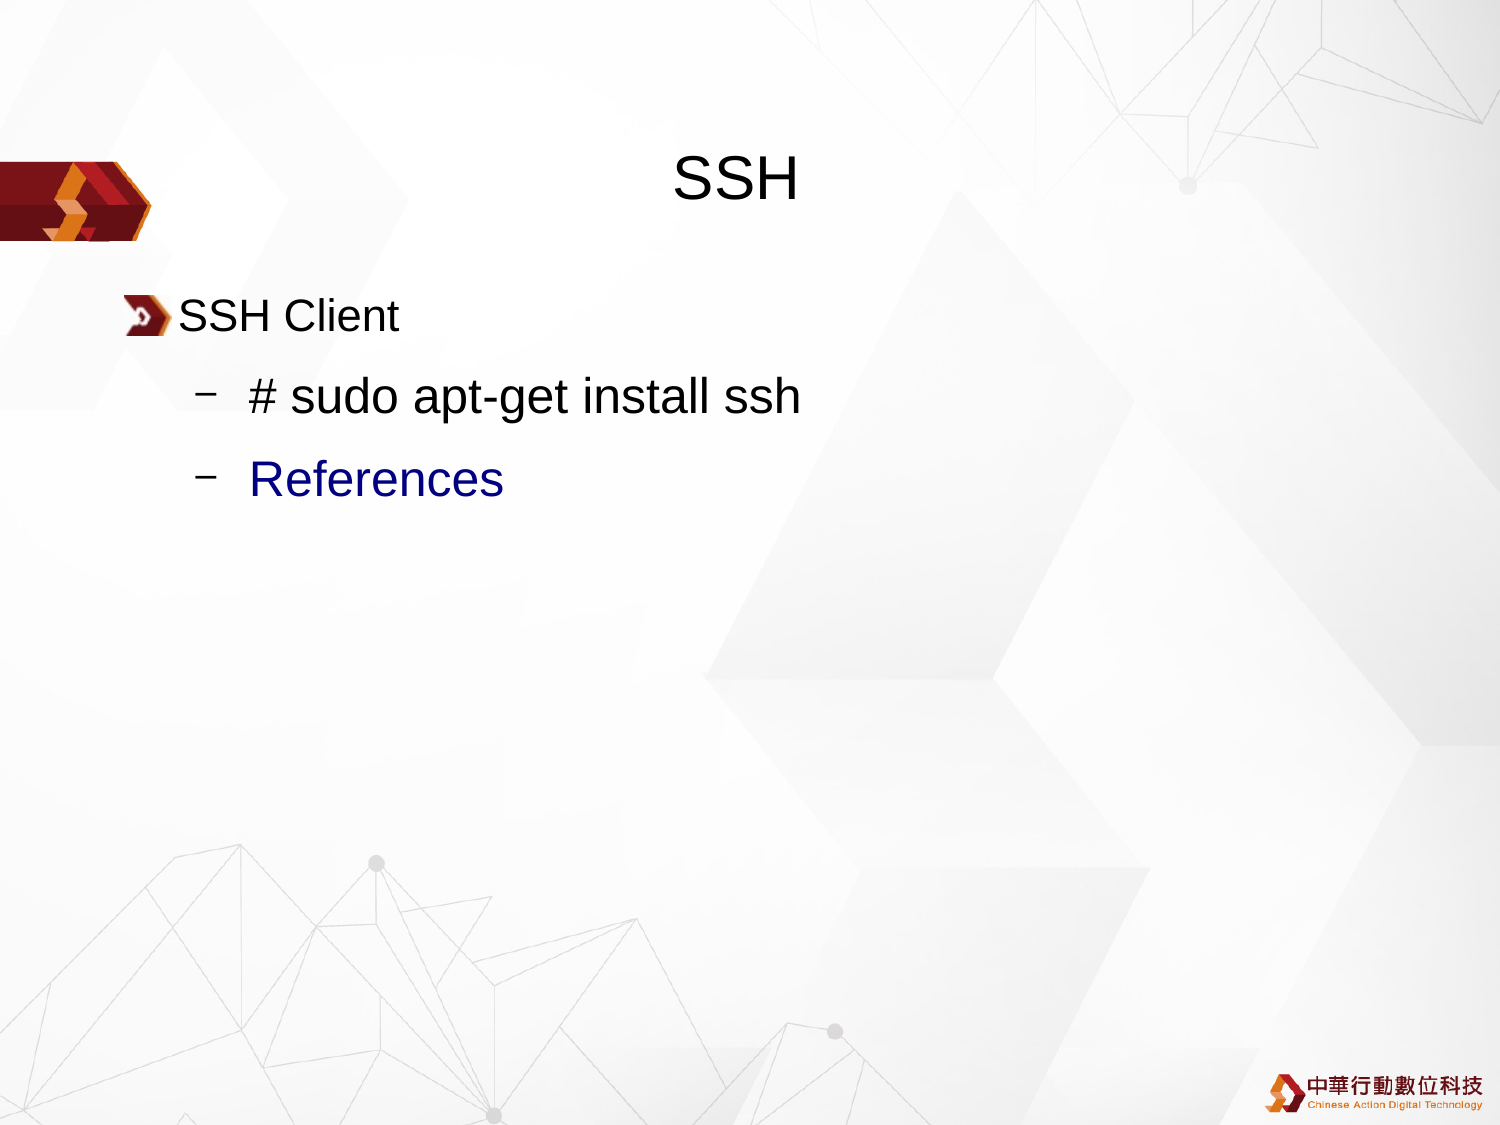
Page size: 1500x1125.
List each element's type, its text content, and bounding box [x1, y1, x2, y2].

title SSH [107, 101, 1367, 255]
list SSH Client # sudo apt-get install ssh References [107, 290, 1425, 943]
picture [0, 0, 1500, 1125]
